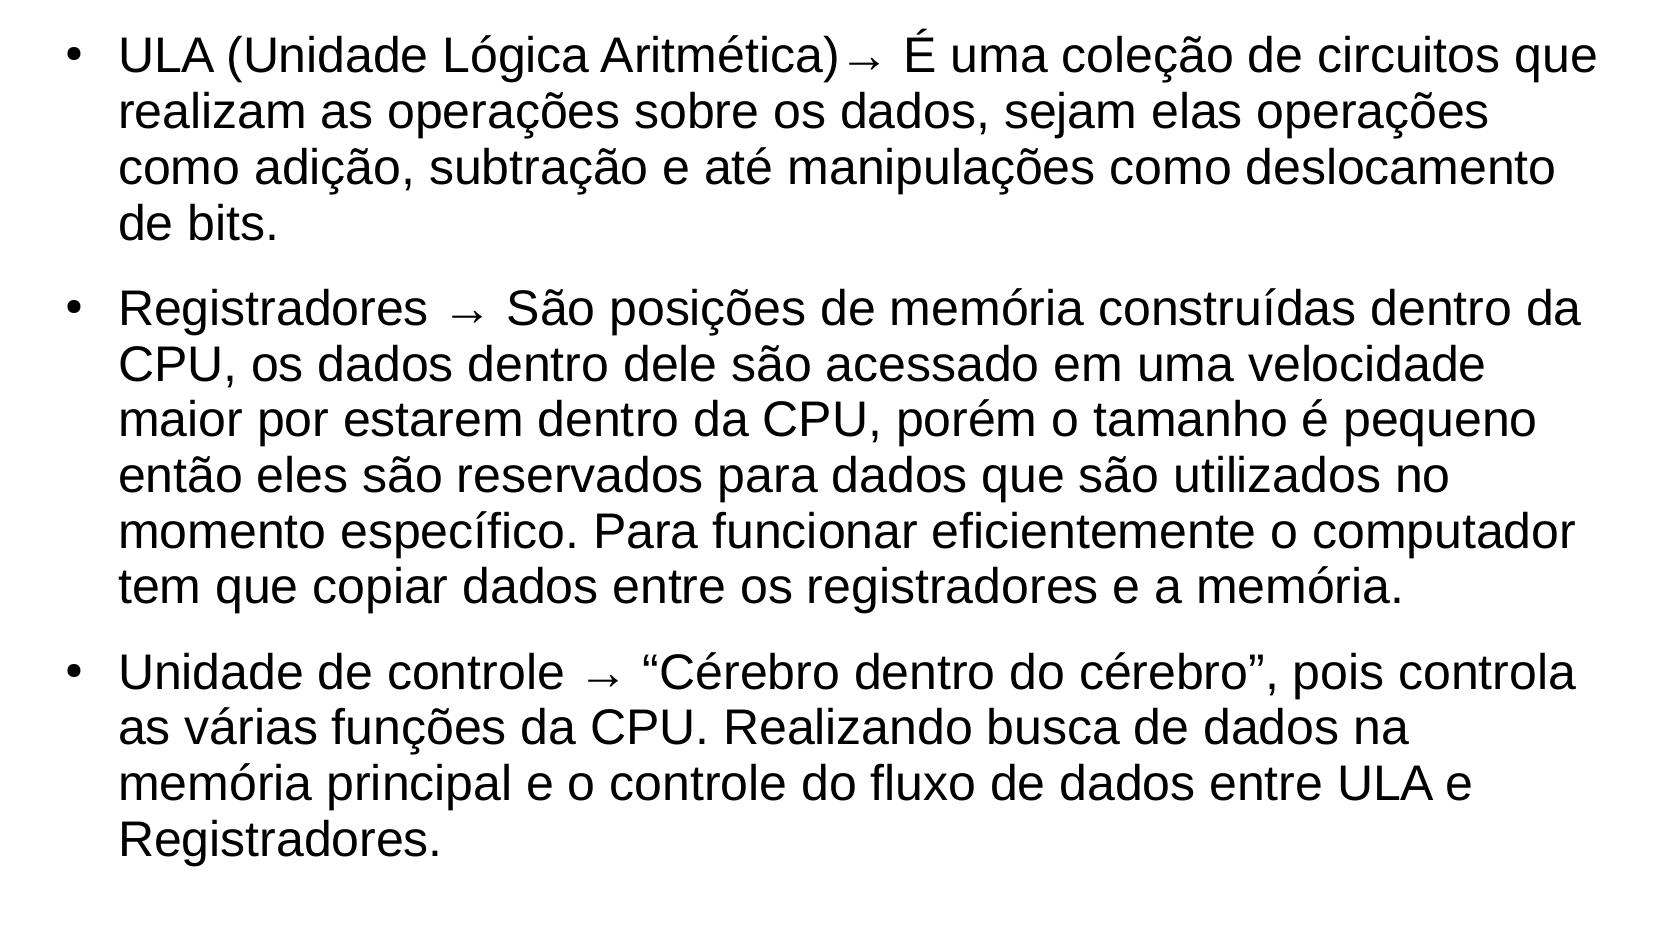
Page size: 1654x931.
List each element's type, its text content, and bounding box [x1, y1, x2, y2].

list ULA (Unidade Lógica Aritmética)→ É uma coleção de circuitos que realizam as operações sobre os dados, sejam elas operações como adição, subtração e até manipulações como deslocamento de bits. Registradores → São posições de memória construídas dentro da CPU, os dados dentro dele são acessado em uma velocidade maior por estarem dentro da CPU, porém o tamanho é pequeno então eles são reservados para dados que são utilizados no momento específico. Para funcionar eficientemente o computador tem que copiar dados entre os registradores e a memória. Unidade de controle → “Cérebro dentro do cérebro”, pois controla as várias funções da CPU. Realizando busca de dados na memória principal e o controle do fluxo de dados entre ULA e Registradores. [47, 27, 1607, 886]
